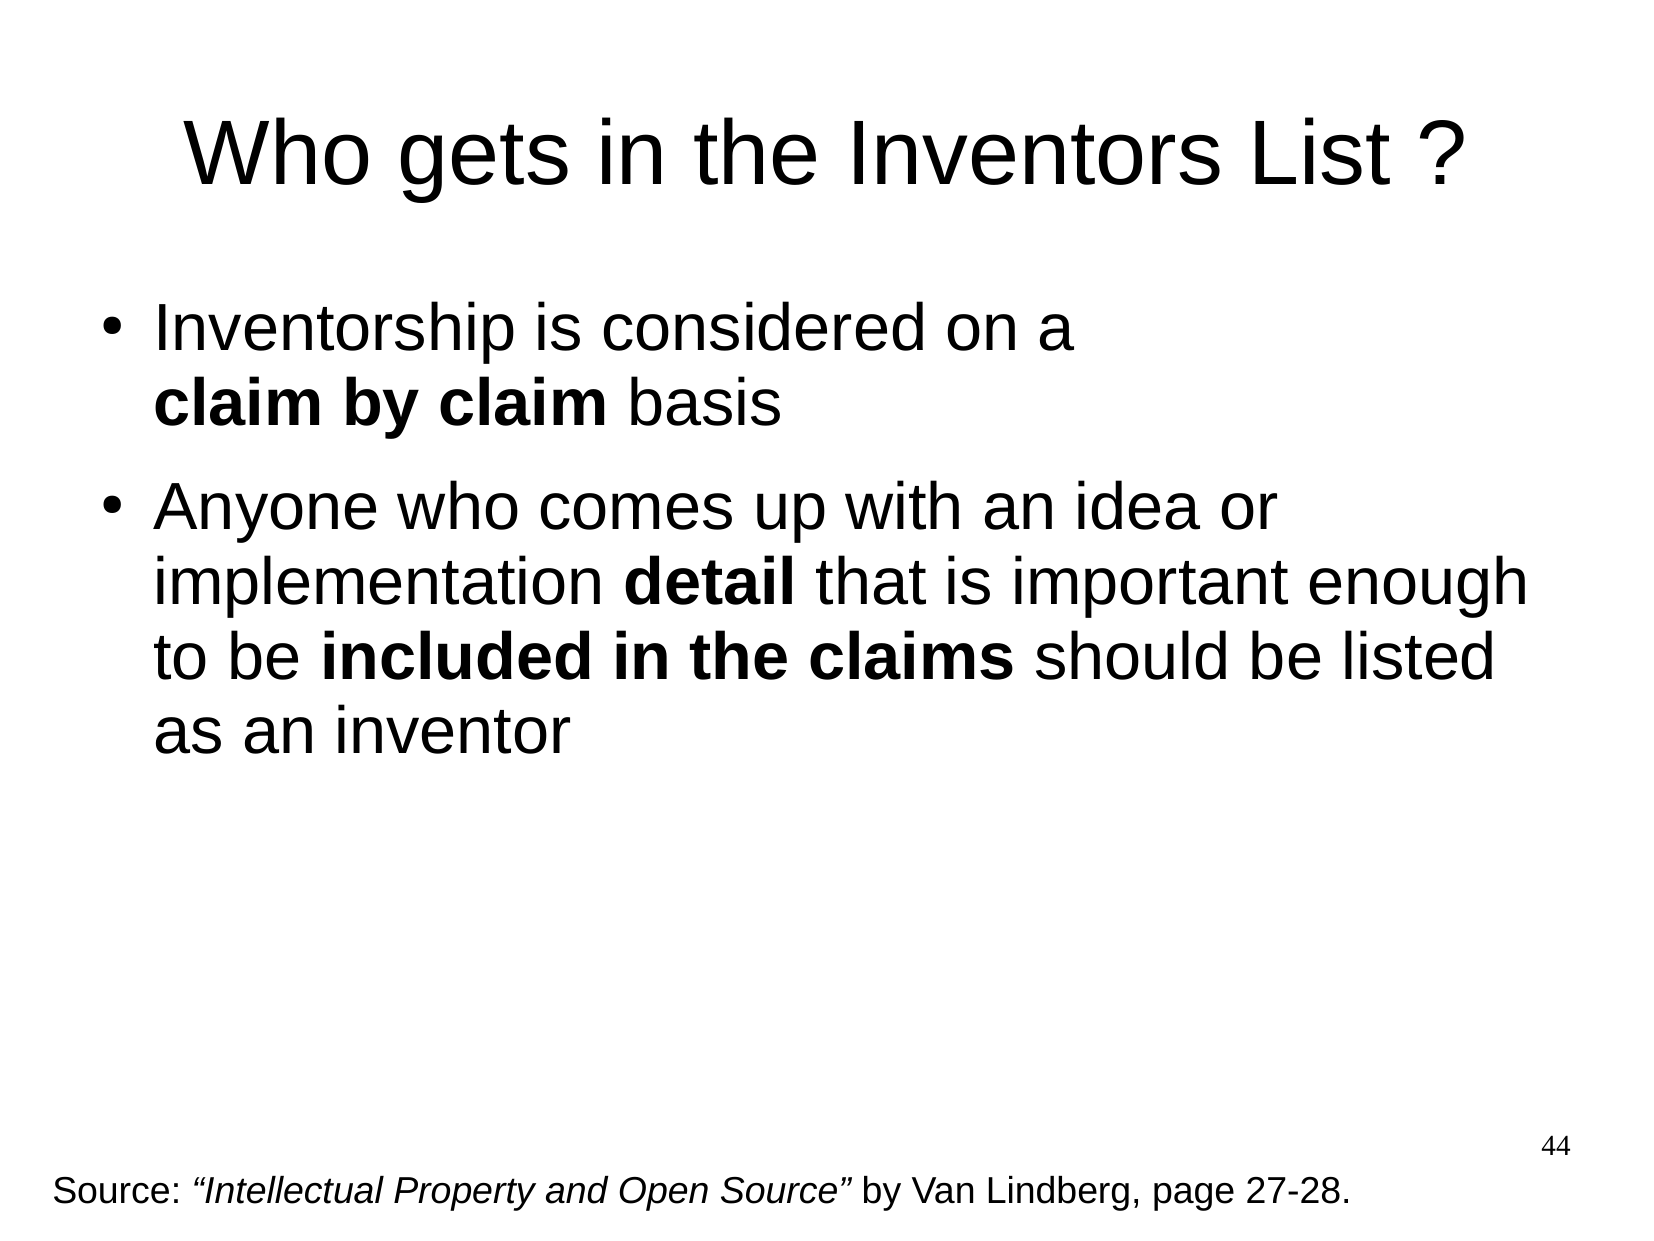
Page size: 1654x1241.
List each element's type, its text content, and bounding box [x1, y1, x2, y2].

title Who gets in the Inventors List ? [82, 56, 1571, 250]
list Inventorship is considered on a claim by claim basis Anyone who comes up with an idea or implementation detail that is important enough to be included in the claims should be listed as an inventor [82, 290, 1571, 1094]
text_box Source: “Intellectual Property and Open Source” by Van Lindberg, page 27-28. [37, 1162, 1613, 1220]
